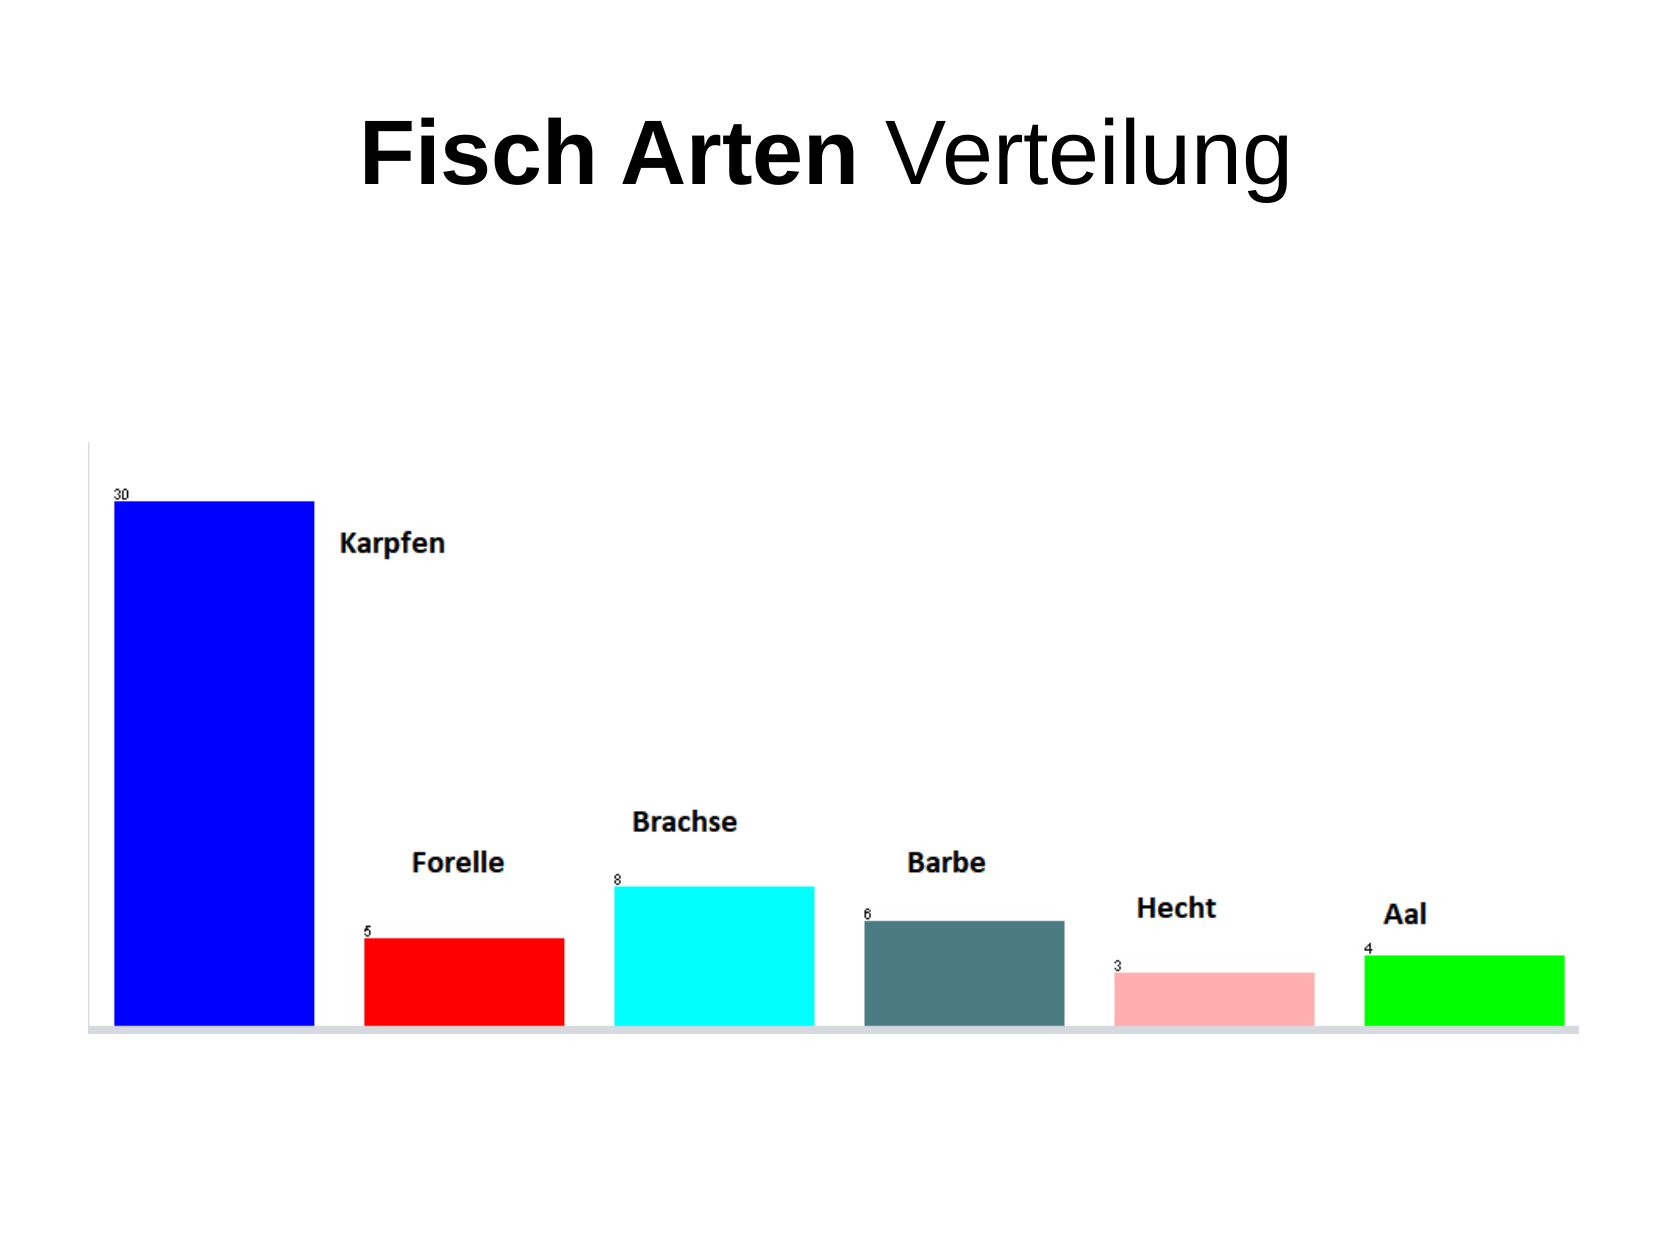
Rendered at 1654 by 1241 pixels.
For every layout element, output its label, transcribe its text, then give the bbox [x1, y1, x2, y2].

picture [88, 442, 1579, 1034]
title Fisch Arten Verteilung [82, 49, 1571, 257]
